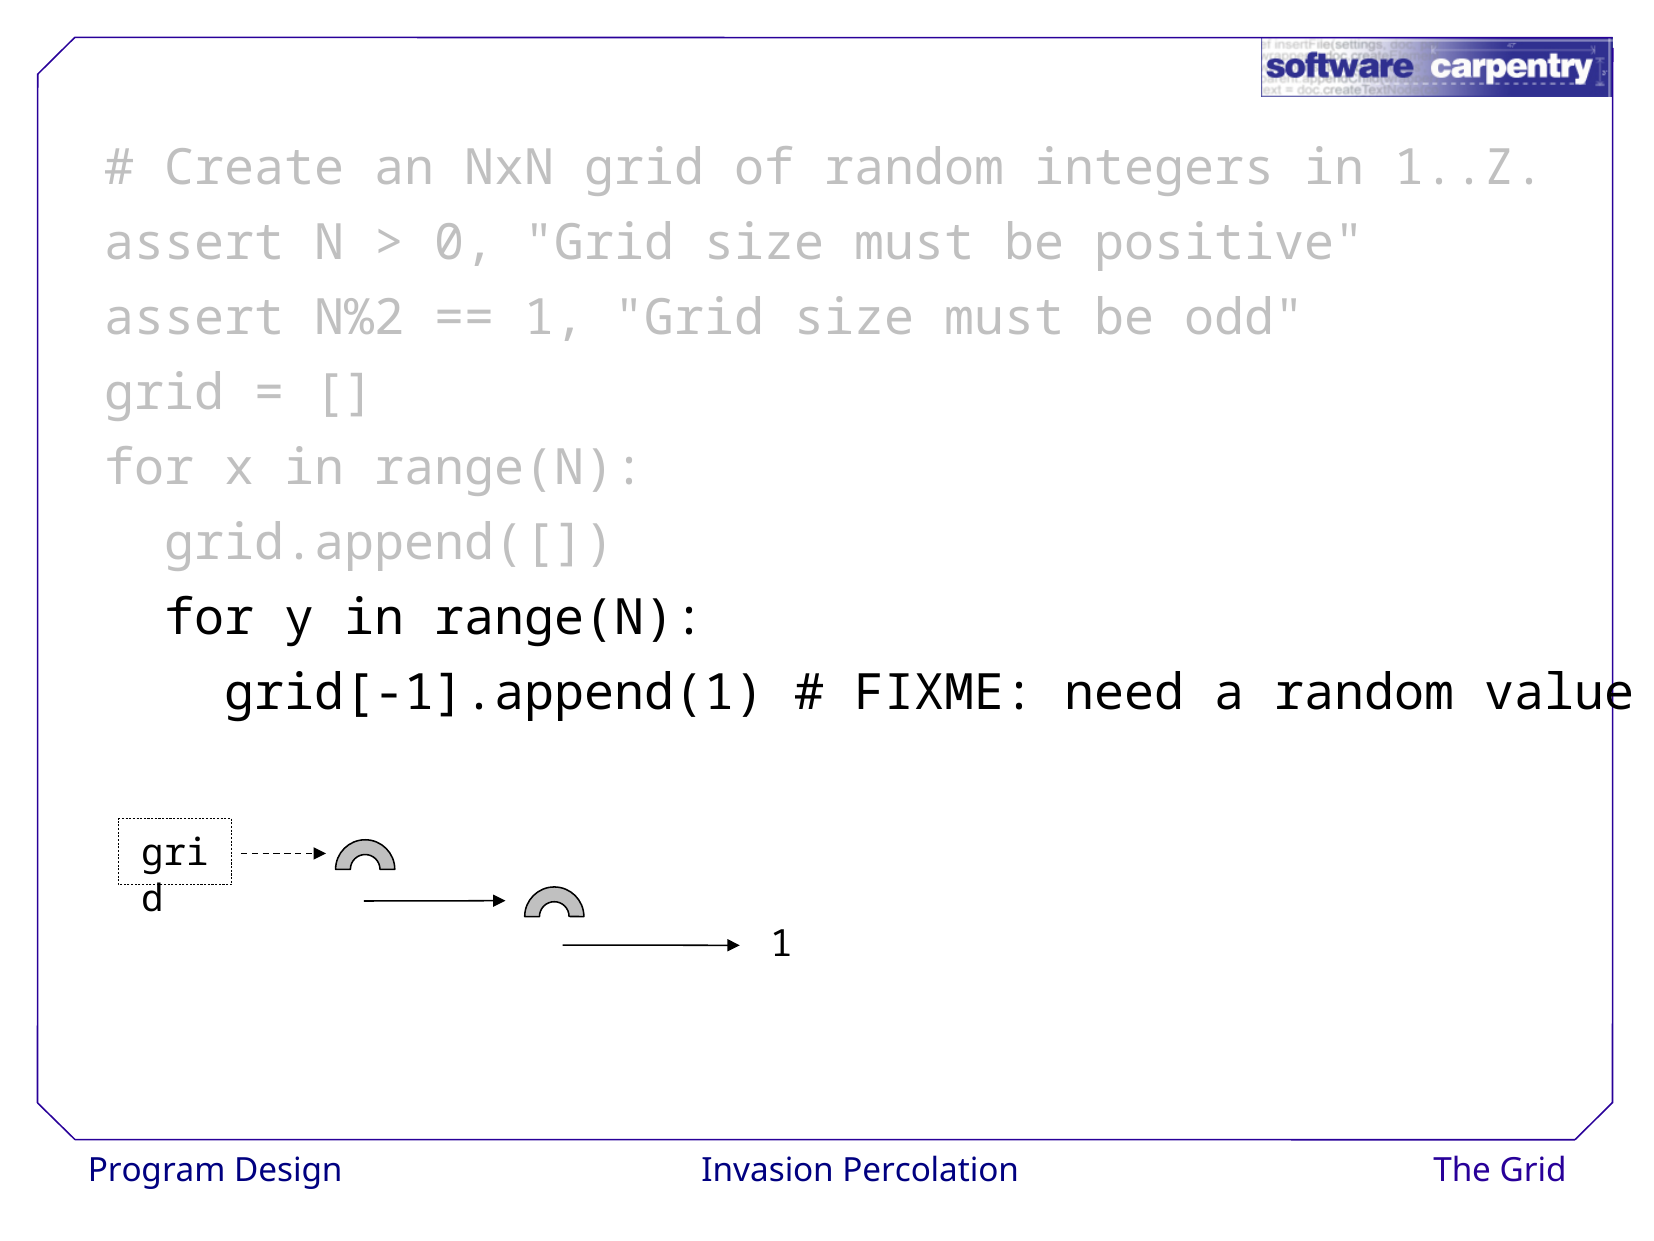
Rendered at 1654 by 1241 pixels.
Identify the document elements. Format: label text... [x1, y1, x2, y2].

text_box # Create an NxN grid of random integers in 1..Z. assert N > 0, "Grid size must be positive" assert N%2 == 1, "Grid size must be odd" grid = [] for x in range(N): grid.append([]) for y in range(N): grid[-1].append(1) # FIXME: need a random value [89, 112, 1508, 999]
table_header [525, 916, 585, 992]
text_box 1 [744, 902, 820, 978]
picture [1261, 39, 1613, 97]
text_box grid [118, 818, 232, 885]
text_box [335, 839, 395, 870]
text_box [524, 886, 584, 917]
table_header [336, 869, 396, 945]
